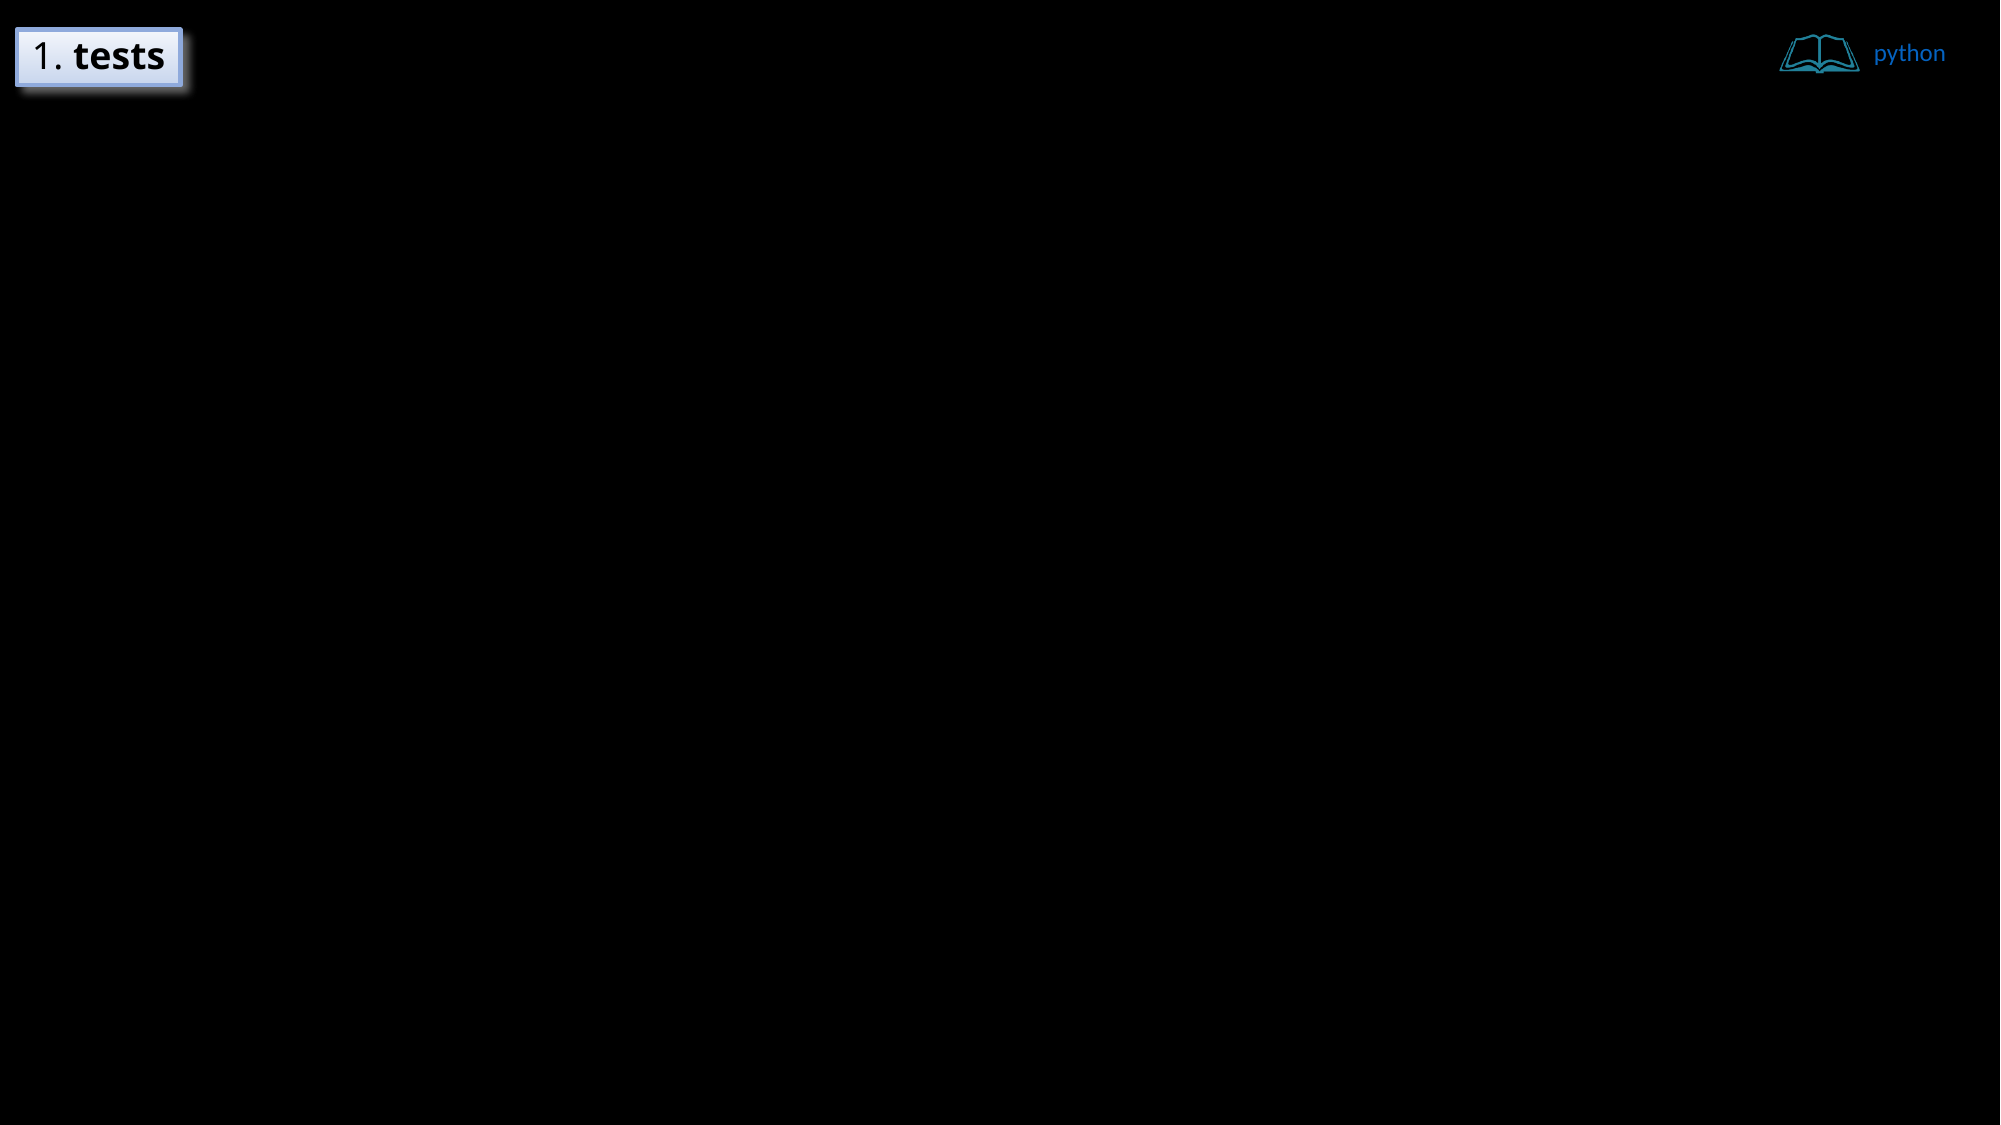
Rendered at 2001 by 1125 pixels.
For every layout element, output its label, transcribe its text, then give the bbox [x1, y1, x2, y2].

text_box python [1859, 29, 1962, 75]
picture [1777, 32, 1860, 76]
title 1. tests [29, 29, 168, 86]
